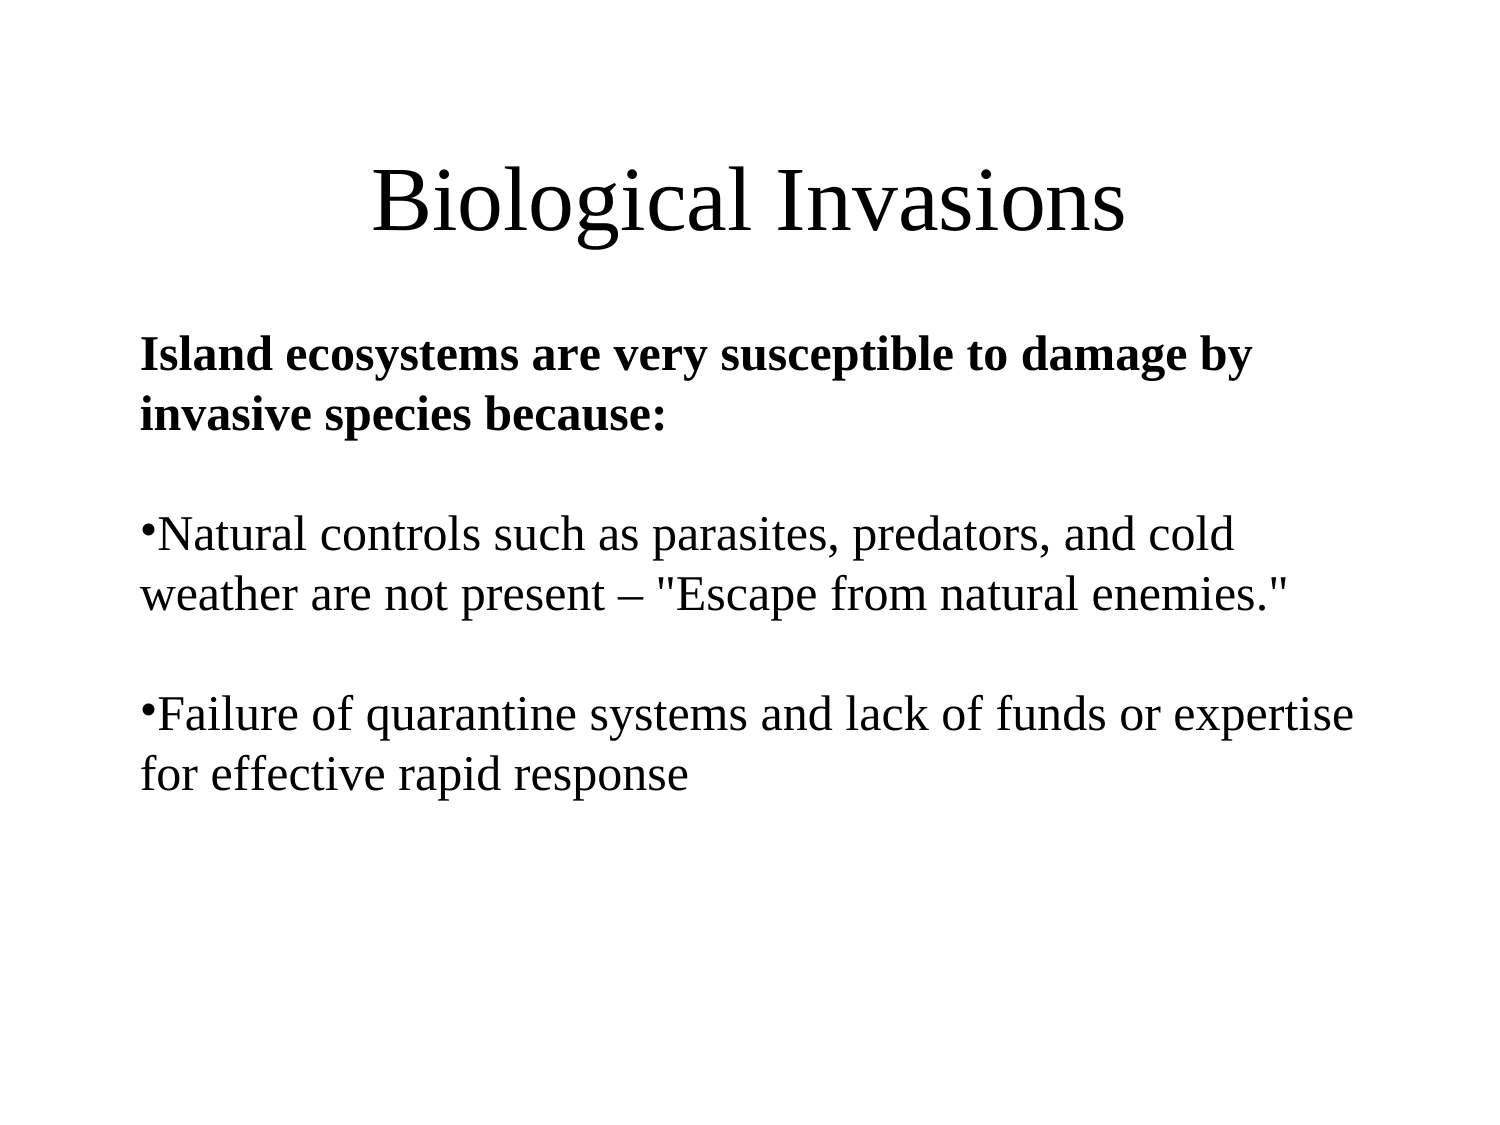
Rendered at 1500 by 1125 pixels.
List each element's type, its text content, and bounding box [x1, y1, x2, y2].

title Biological Invasions [112, 99, 1388, 288]
text_box Island ecosystems are very susceptible to damage by invasive species because: Natural controls such as parasites, predators, and cold weather are not present – "Escape from natural enemies." Failure of quarantine systems and lack of funds or expertise for effective rapid response [125, 312, 1376, 808]
